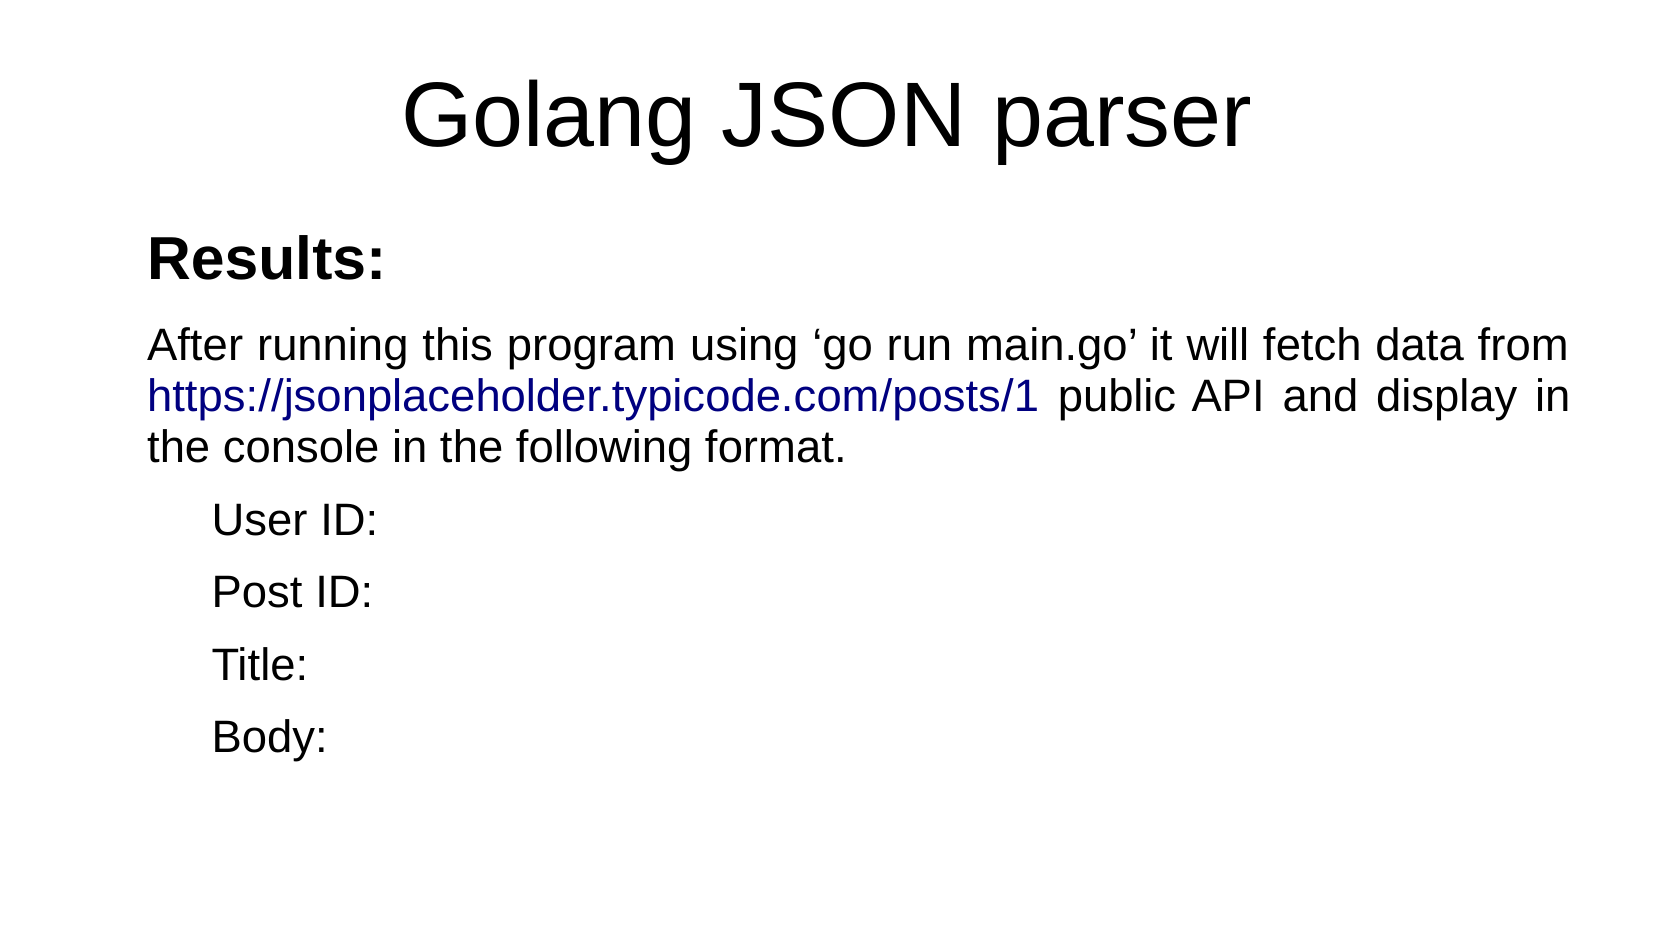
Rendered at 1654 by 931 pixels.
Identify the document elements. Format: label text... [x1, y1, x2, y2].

title Golang JSON parser [82, 37, 1571, 193]
list Results: After running this program using ‘go run main.go’ it will fetch data from https://jsonplaceholder.typicode.com/posts/1 public API and display in the console in the following format. User ID: Post ID: Title: Body: [82, 225, 1571, 765]
